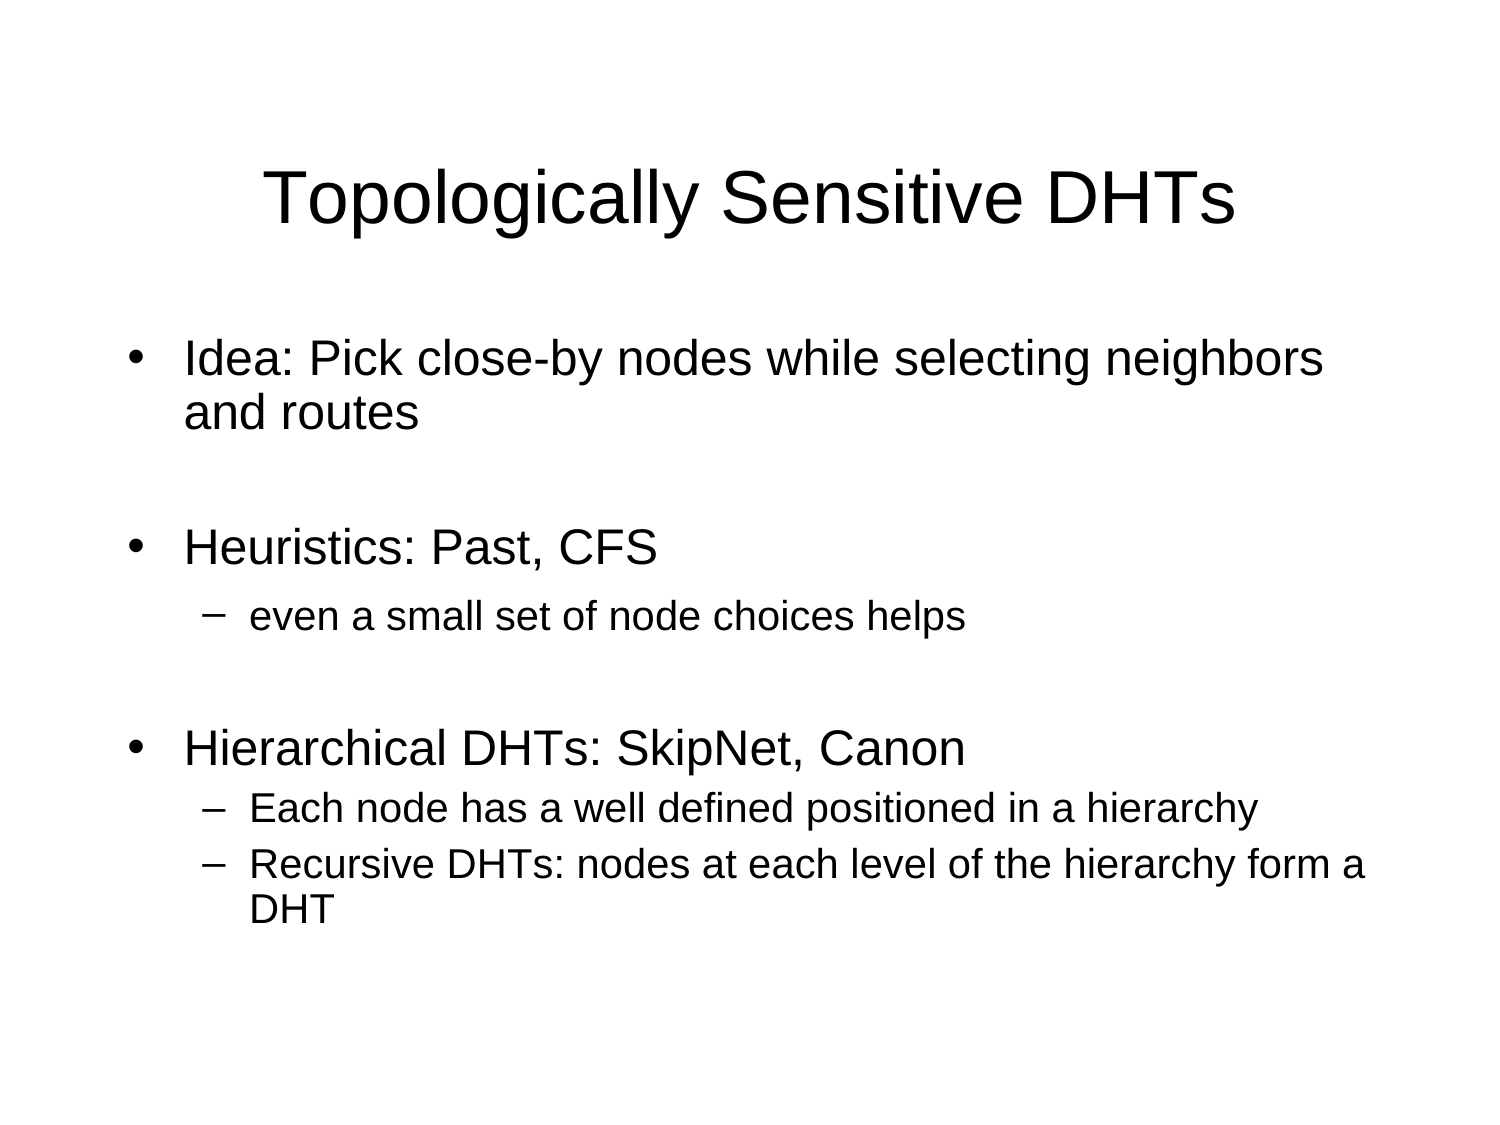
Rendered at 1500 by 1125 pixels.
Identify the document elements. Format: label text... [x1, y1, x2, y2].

list Idea: Pick close-by nodes while selecting neighbors and routes Heuristics: Past, CFS even a small set of node choices helps Hierarchical DHTs: SkipNet, Canon Each node has a well defined positioned in a hierarchy Recursive DHTs: nodes at each level of the hierarchy form a DHT [112, 324, 1388, 1000]
title Topologically Sensitive DHTs [112, 99, 1388, 288]
